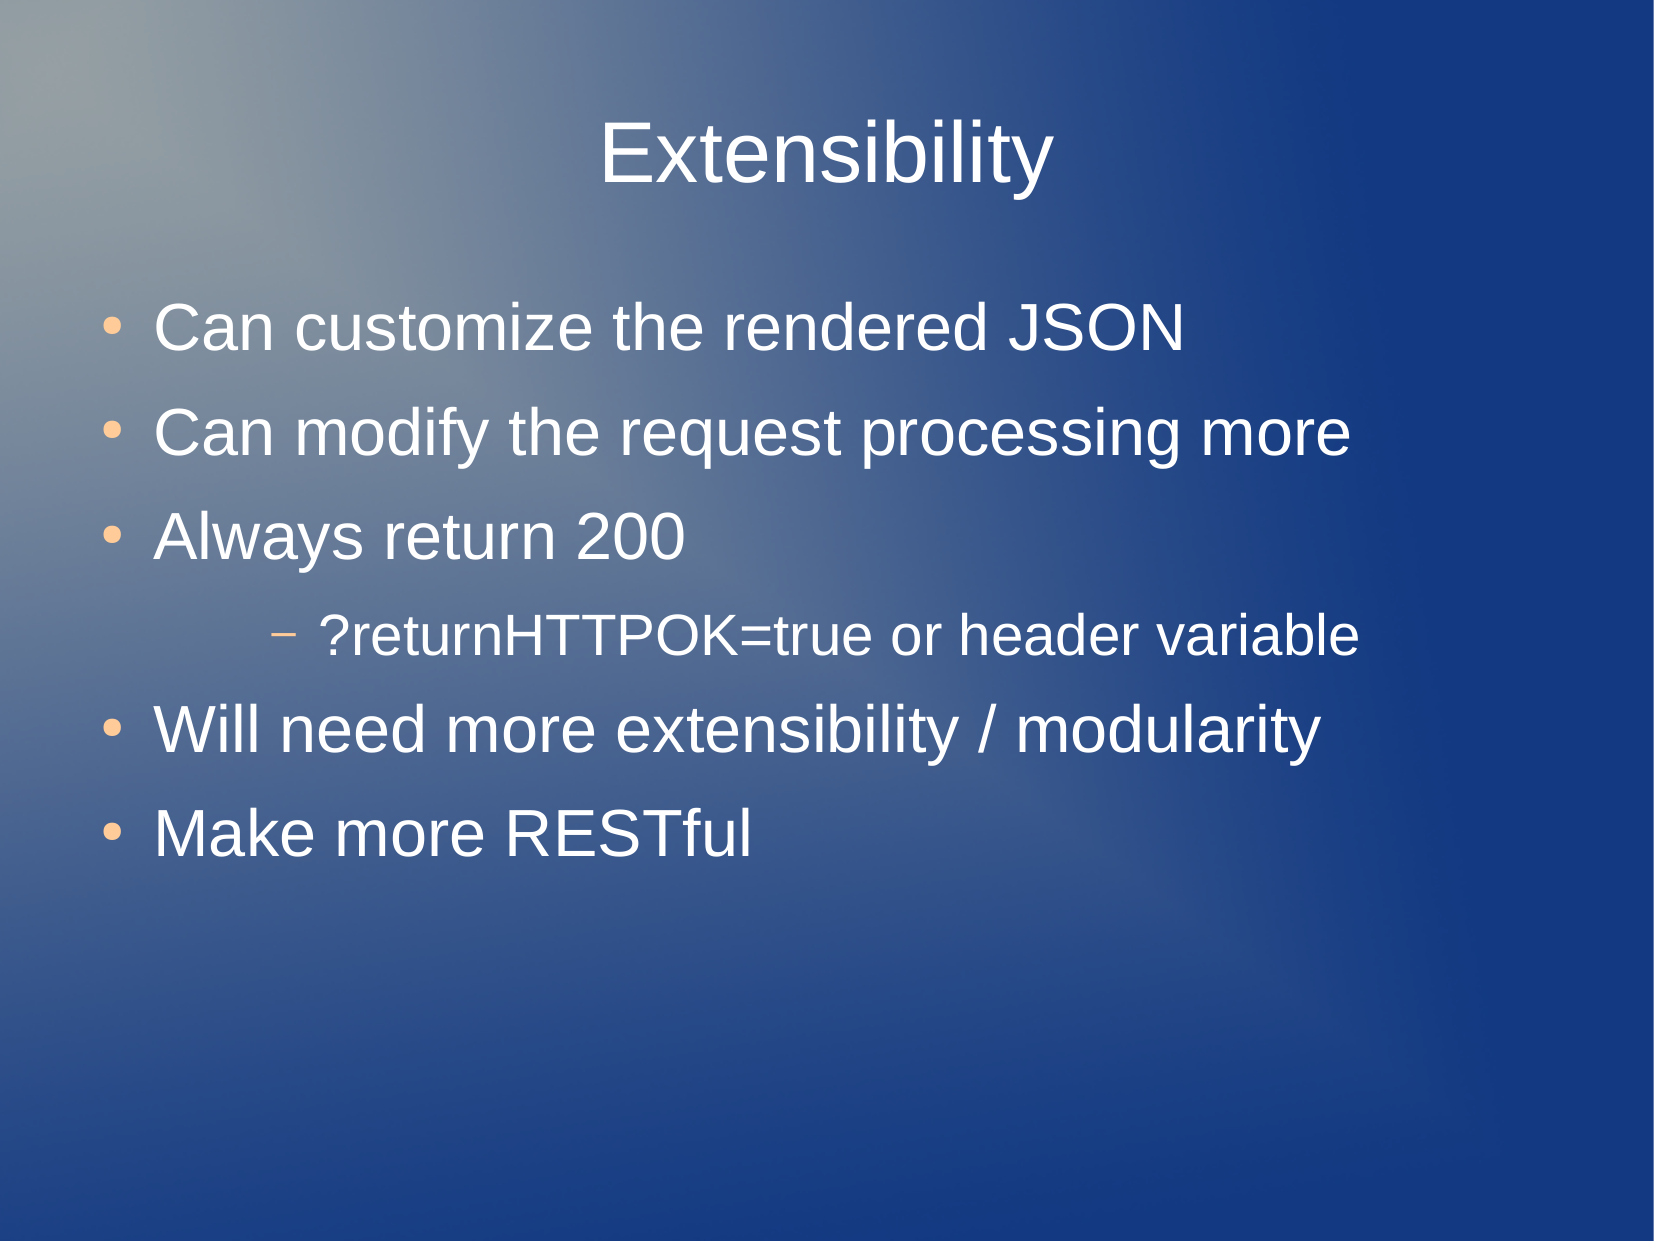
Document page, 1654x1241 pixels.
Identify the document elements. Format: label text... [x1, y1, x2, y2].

list Can customize the rendered JSON Can modify the request processing more Always return 200 ?returnHTTPOK=true or header variable Will need more extensibility / modularity Make more RESTful [82, 290, 1571, 1010]
picture [0, 0, 1654, 1241]
title Extensibility [82, 49, 1571, 257]
